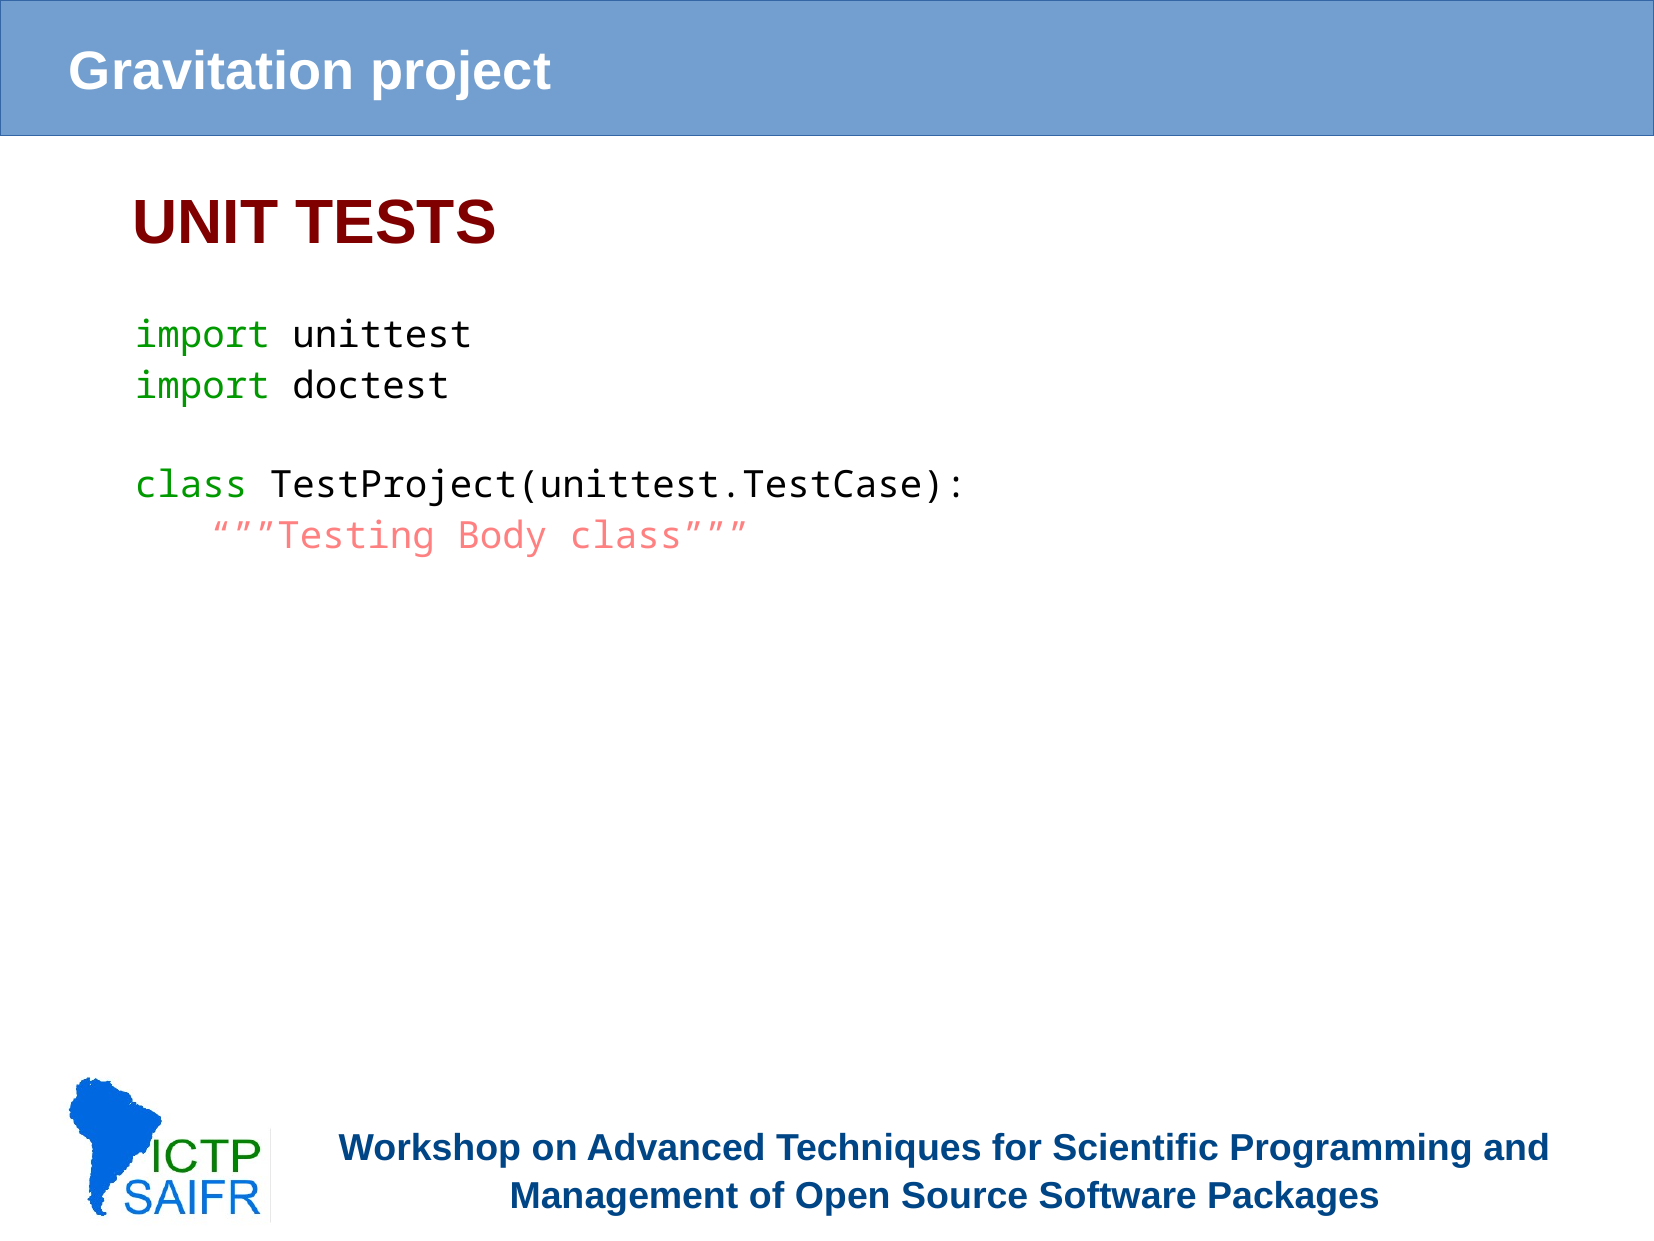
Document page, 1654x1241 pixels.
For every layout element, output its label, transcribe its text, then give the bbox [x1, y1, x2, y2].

text_box class TestProject(unittest.TestCase): “””Testing Body class””” [120, 450, 1231, 596]
text_box [0, 0, 1654, 136]
text_box UNIT TESTS [15, 180, 616, 286]
picture [47, 1064, 271, 1235]
text_box Workshop on Advanced Techniques for Scientific Programming and Management of Open Source Software Packages [255, 1112, 1636, 1233]
text_box Gravitation project [54, 33, 580, 109]
text_box import unittest import doctest [120, 300, 931, 403]
